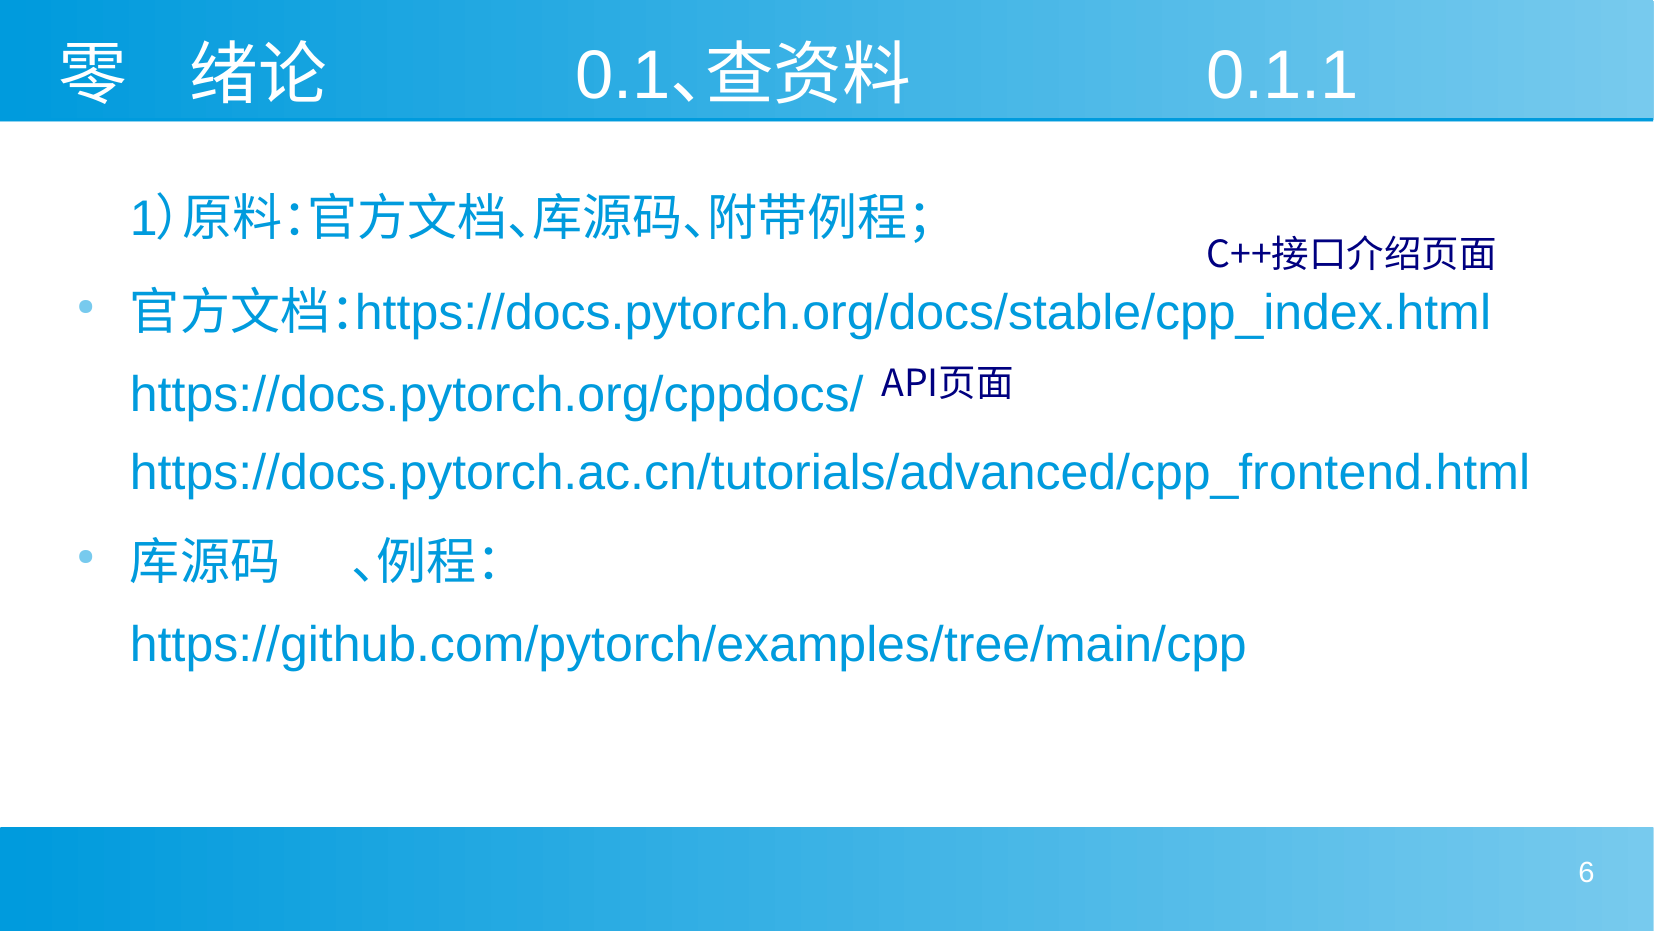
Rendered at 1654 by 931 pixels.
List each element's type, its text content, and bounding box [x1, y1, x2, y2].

title 零 绪论 0.1、查资料 0.1.1 [59, 23, 1595, 115]
text_box C++接口介绍页面 [1191, 216, 1528, 282]
list 1）原料：官方文档、库源码、附带例程； 官方文档：https://docs.pytorch.org/docs/stable/cpp_index.html https://docs.pytorch.org/cppdocs/ https://docs.pytorch.ac.cn/tutorials/advanced/cpp_frontend.html 库源码 、例程： https://github.com/pytorch/examples/tree/main/cpp [59, 177, 1595, 768]
text_box API页面 [866, 345, 1048, 412]
